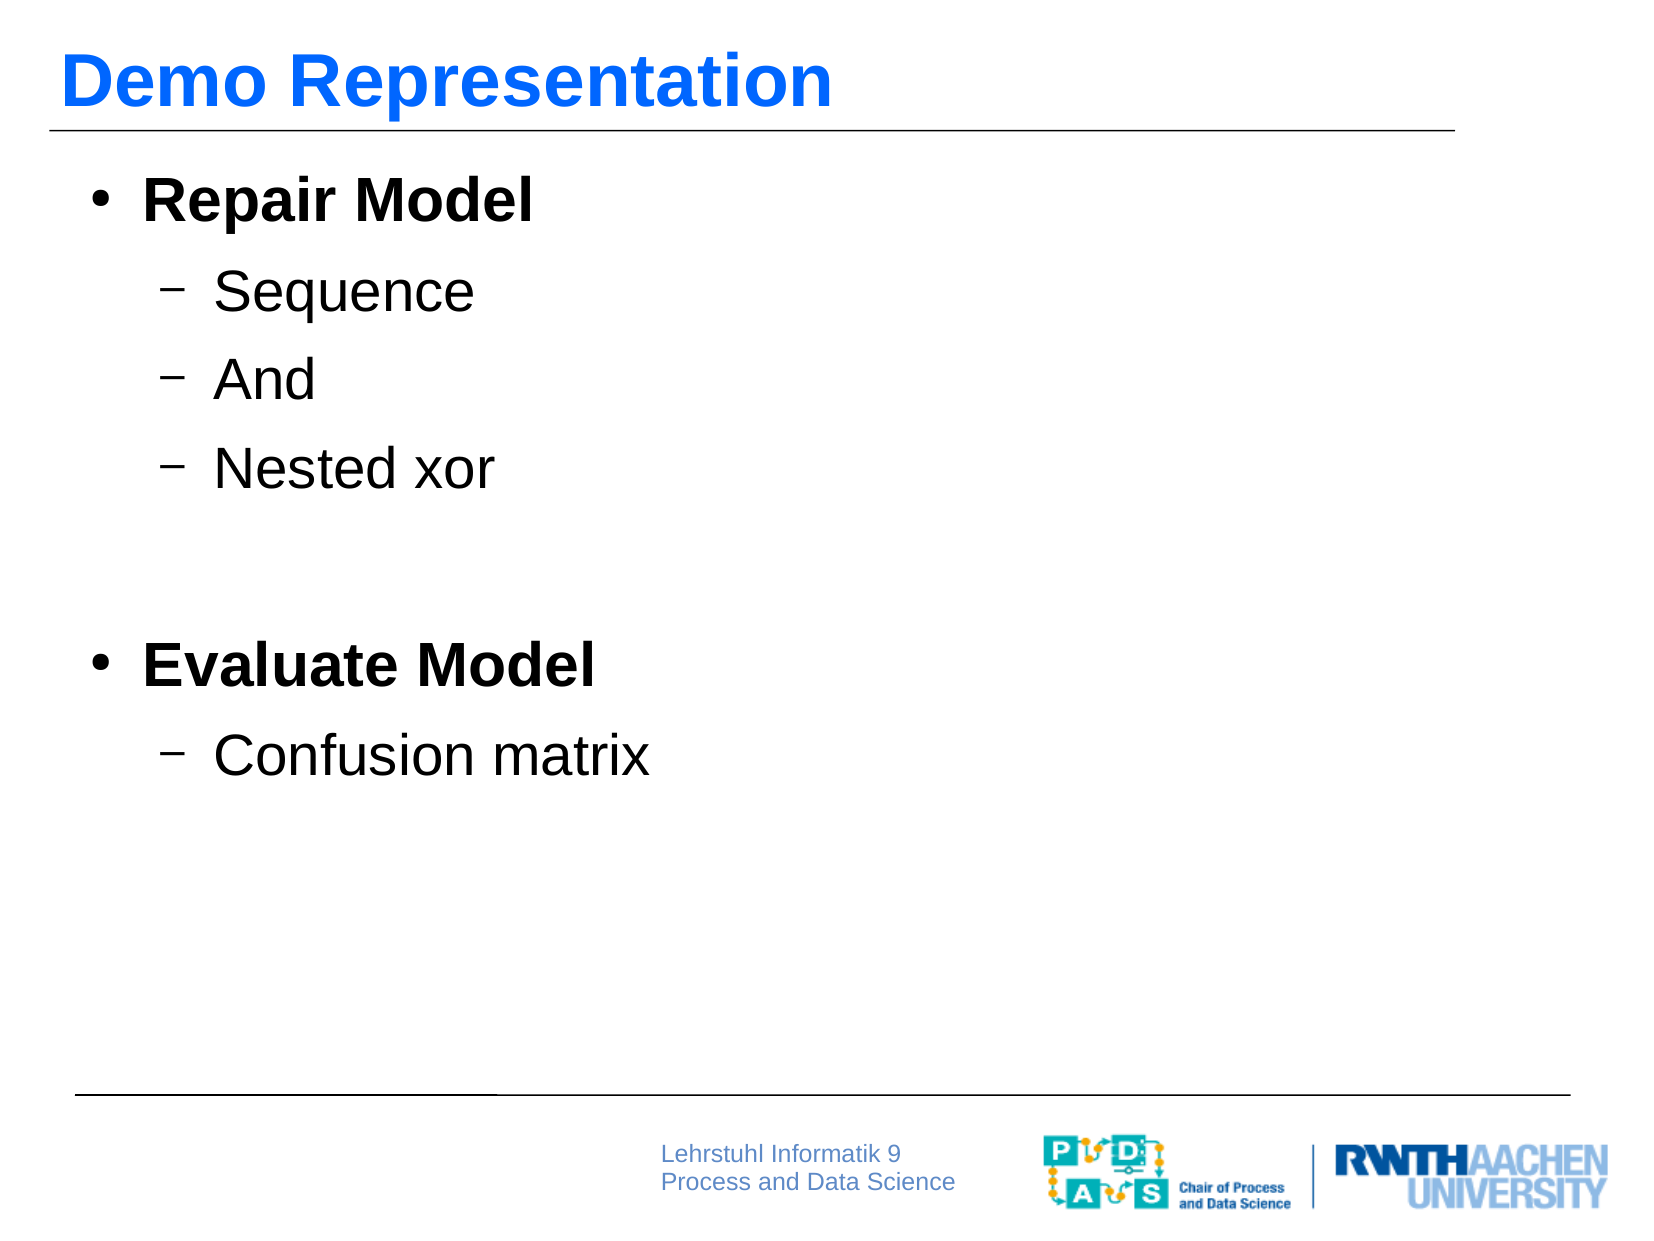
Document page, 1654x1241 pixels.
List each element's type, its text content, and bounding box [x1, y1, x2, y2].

list Repair Model Sequence And Nested xor Evaluate Model Confusion matrix [71, 165, 1561, 1021]
picture [1005, 1090, 1647, 1241]
title Demo Representation [60, 30, 1549, 131]
